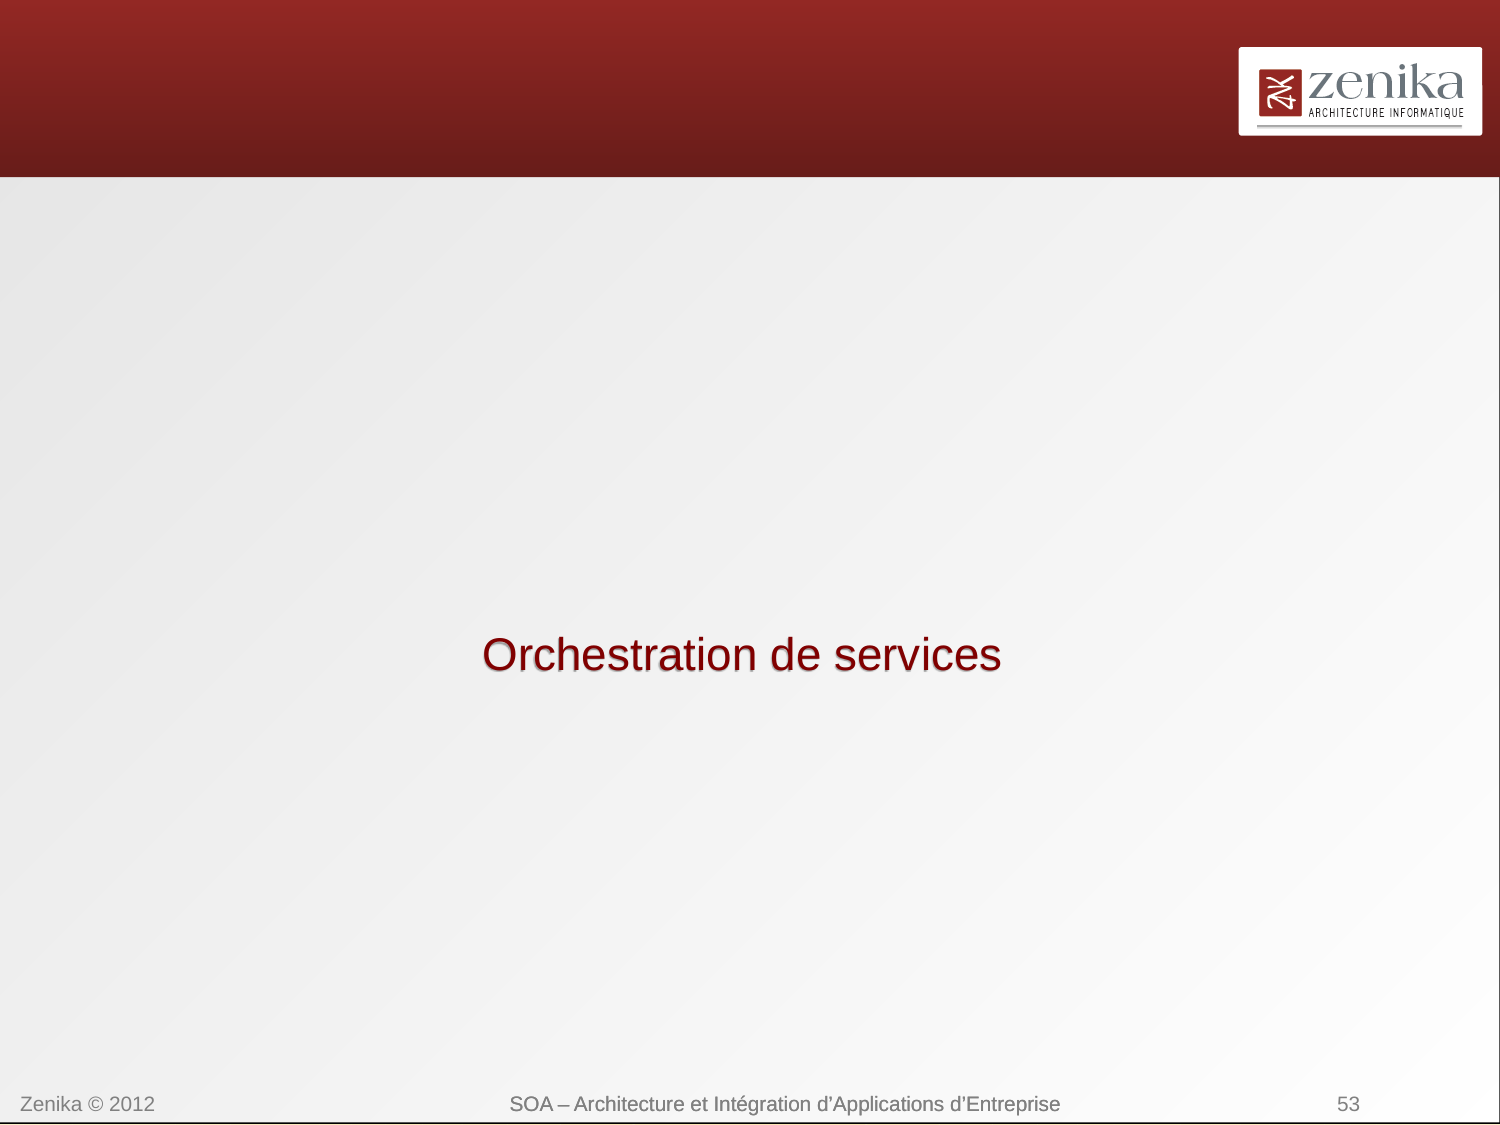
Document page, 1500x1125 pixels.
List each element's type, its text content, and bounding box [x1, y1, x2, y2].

text_box SOA – Architecture et Intégration d’Applications d’Entreprise [443, 1084, 1128, 1106]
list Orchestration de services [50, 597, 1435, 705]
